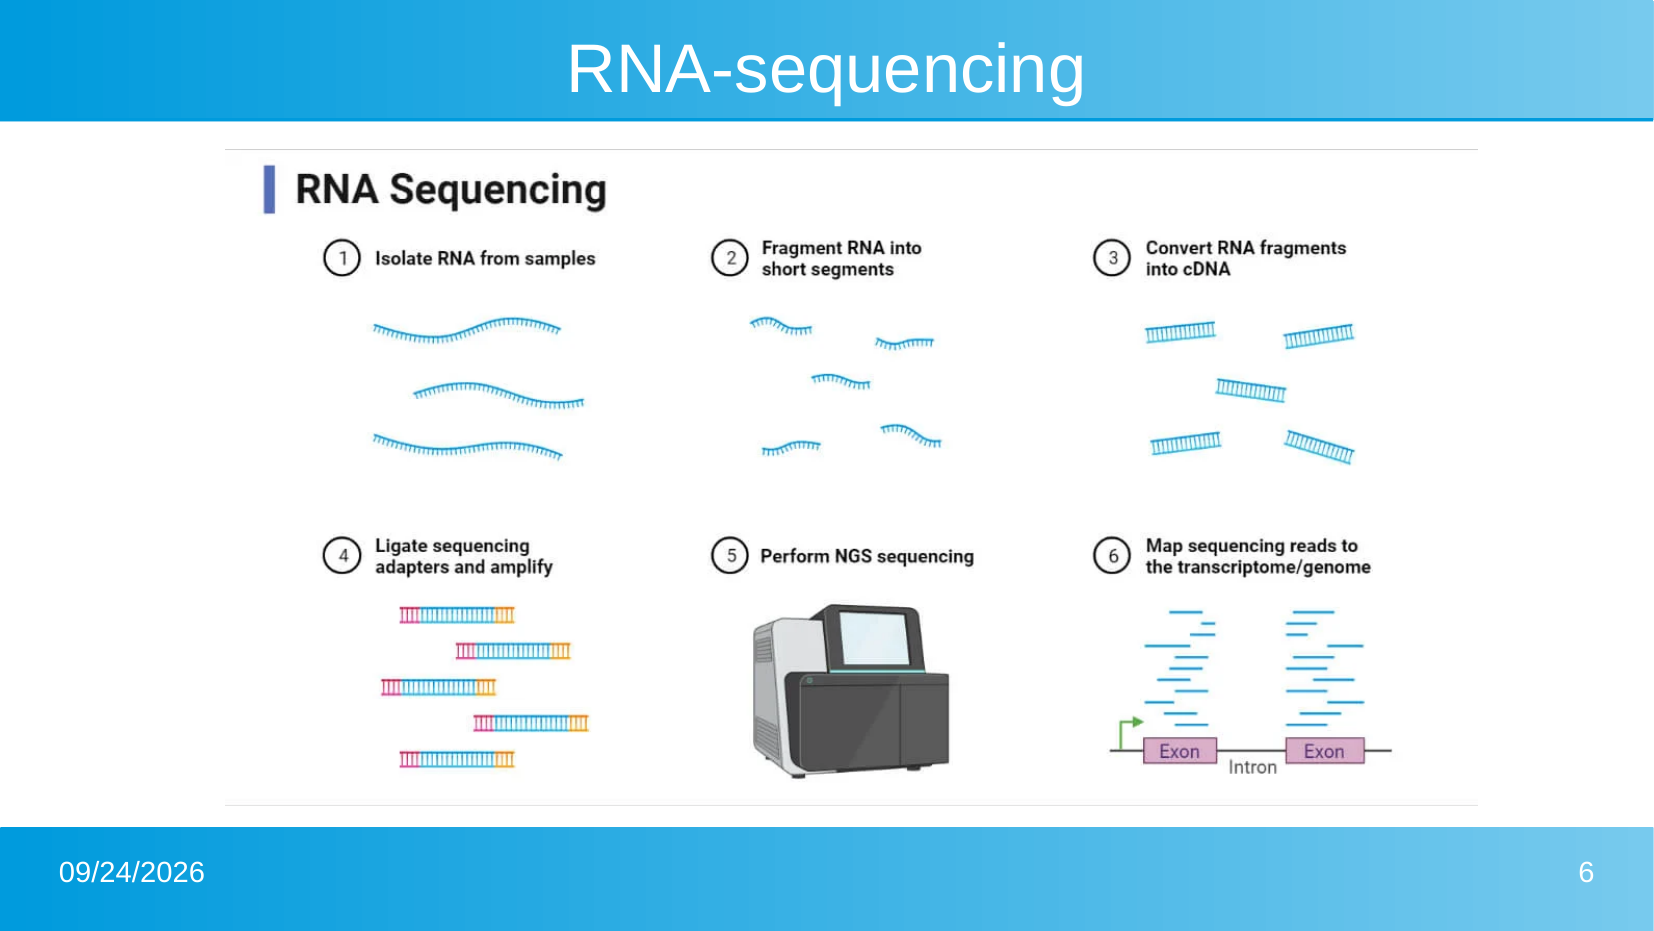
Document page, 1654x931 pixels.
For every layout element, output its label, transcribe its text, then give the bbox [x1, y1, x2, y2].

title RNA-sequencing [59, 29, 1595, 108]
picture [225, 149, 1478, 806]
